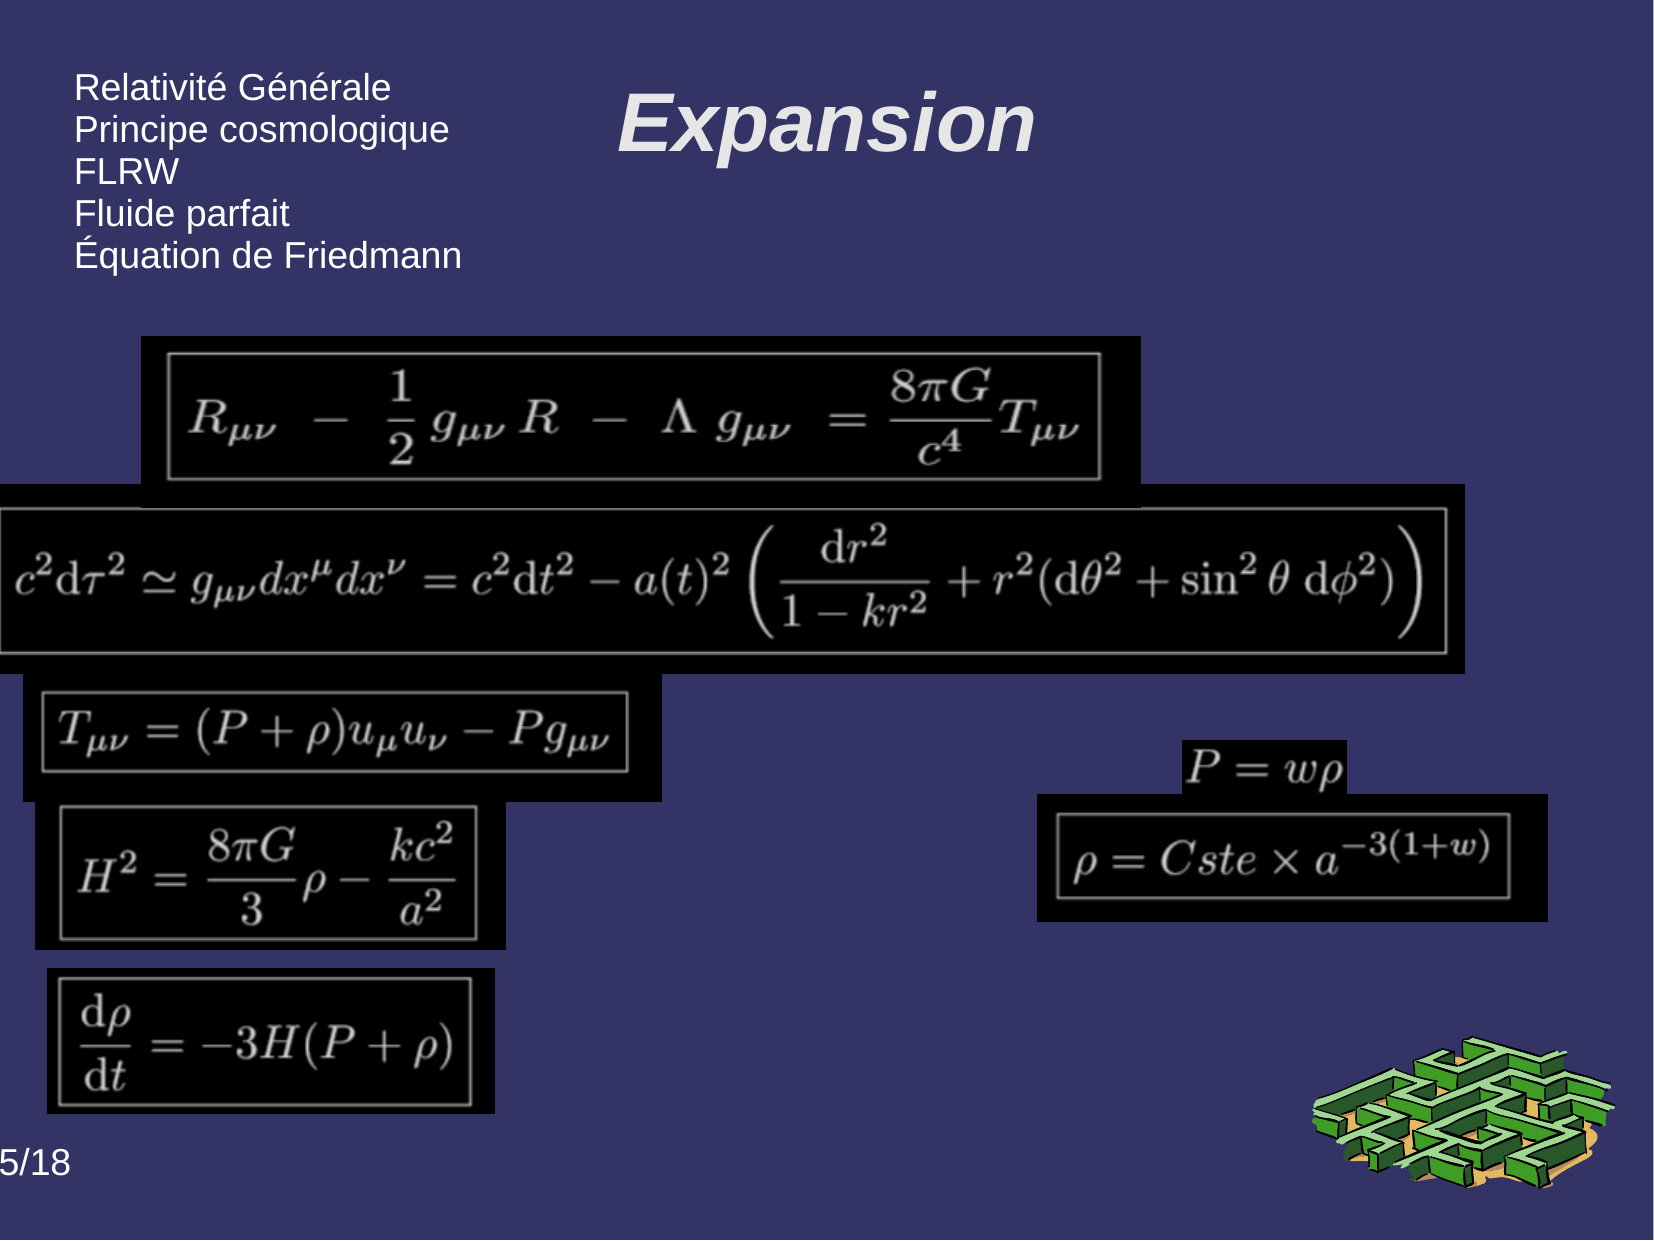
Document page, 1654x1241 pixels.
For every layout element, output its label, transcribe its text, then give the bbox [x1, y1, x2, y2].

text_box Relativité Générale Principe cosmologique FLRW Fluide parfait Équation de Friedmann [59, 59, 478, 285]
picture [1037, 740, 1548, 922]
text_box <numéro>/19 [47, 1133, 152, 1205]
picture [0, 336, 1465, 950]
picture [47, 968, 495, 1114]
title Expansion [121, 19, 1534, 227]
